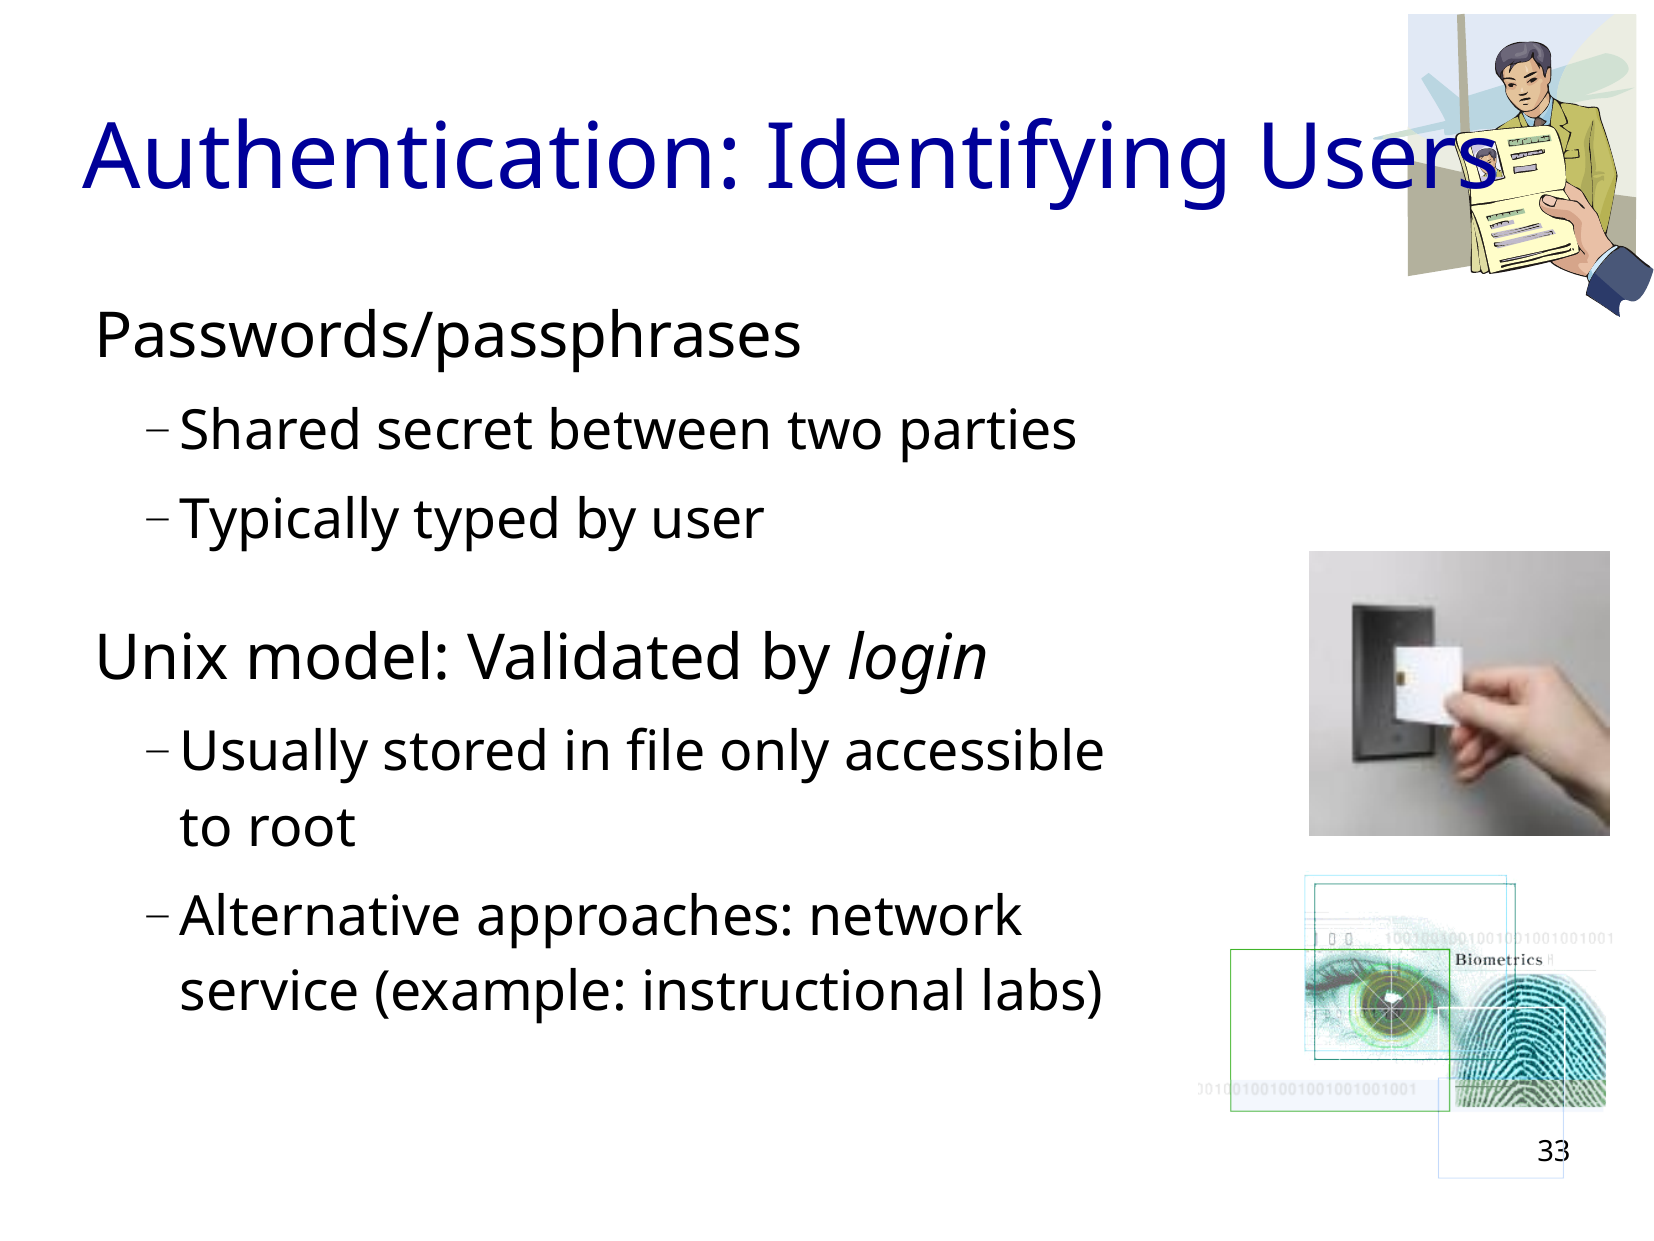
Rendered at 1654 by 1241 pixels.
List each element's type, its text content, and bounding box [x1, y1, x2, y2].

list Passwords/passphrases Shared secret between two parties Typically typed by user Unix model: Validated by login Usually stored in file only accessible to root Alternative approaches: network service (example: instructional labs) [60, 290, 1111, 1096]
picture [1373, 13, 1654, 317]
title Authentication: Identifying Users [82, 49, 1571, 257]
picture [1198, 551, 1626, 1186]
